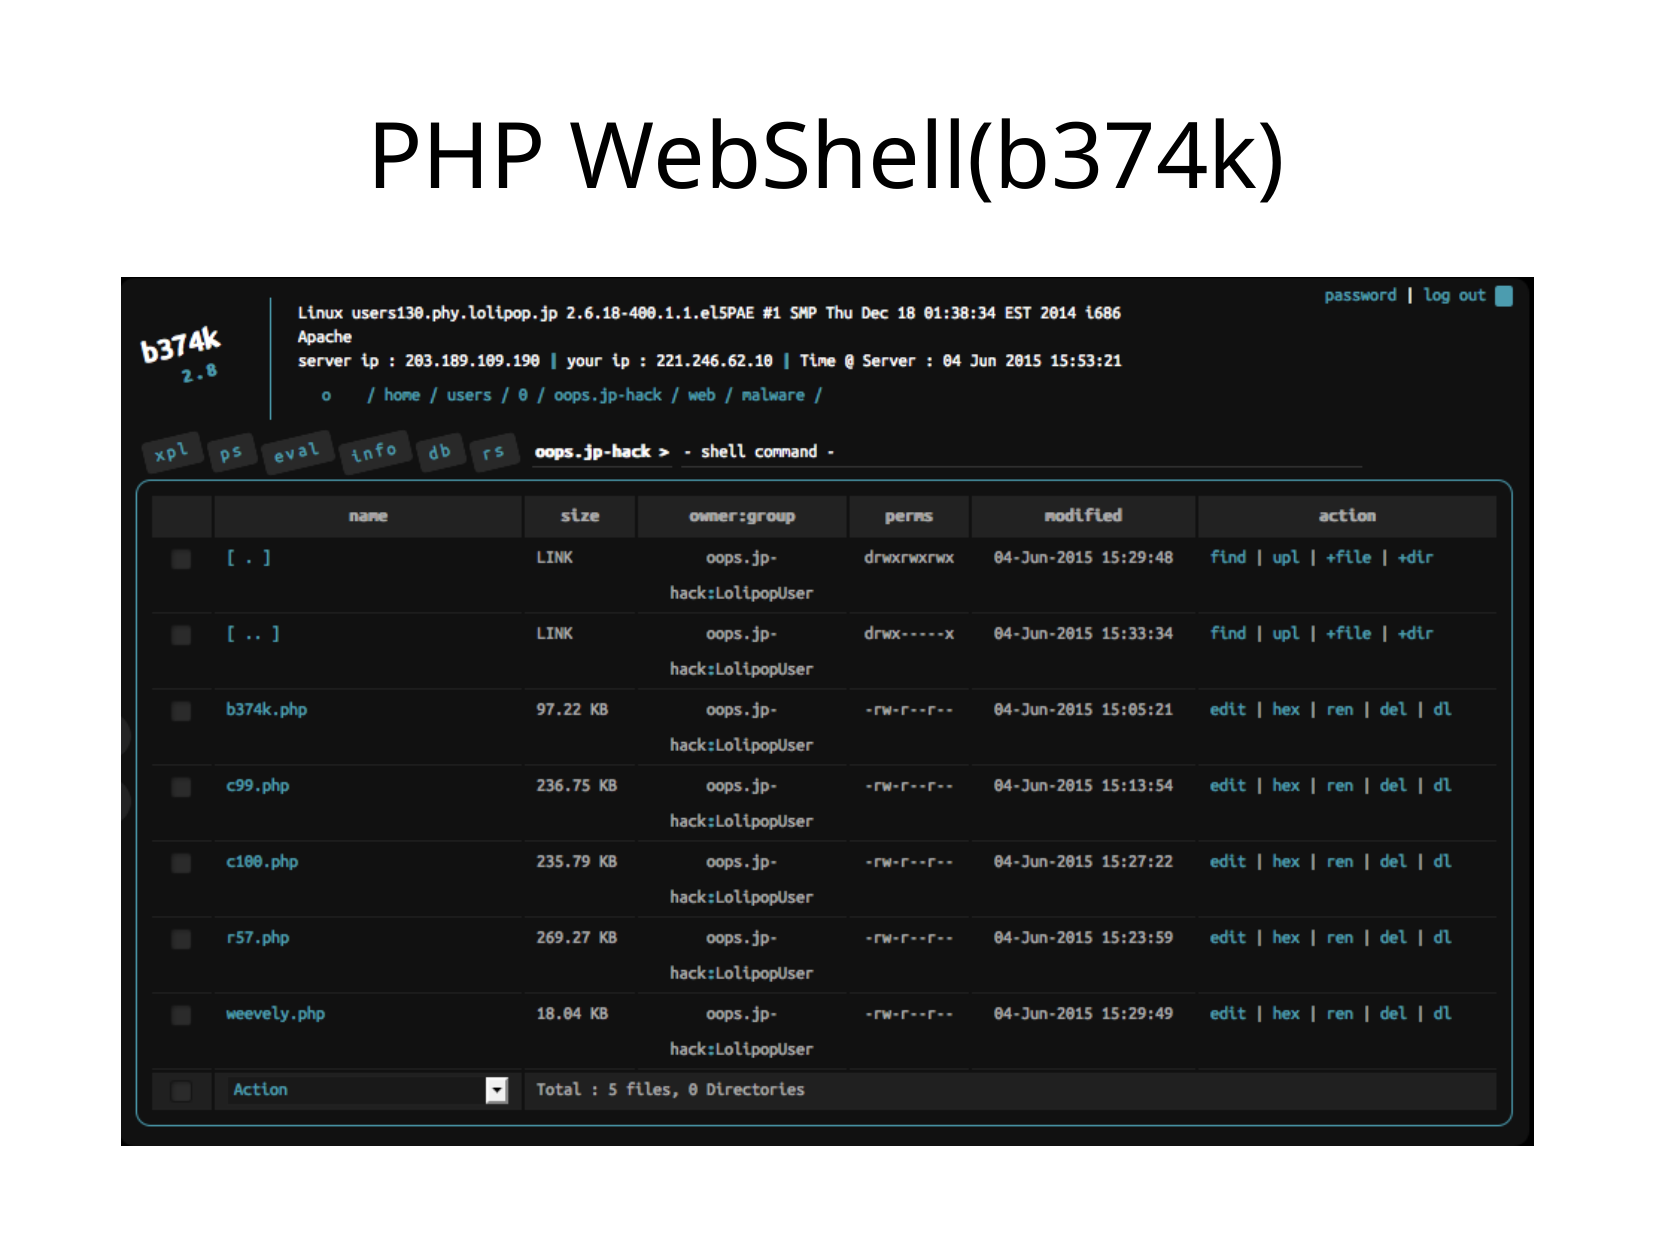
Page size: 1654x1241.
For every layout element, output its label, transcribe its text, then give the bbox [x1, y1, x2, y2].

picture [121, 277, 1534, 1146]
title PHP WebShell(b374k) [82, 49, 1571, 257]
